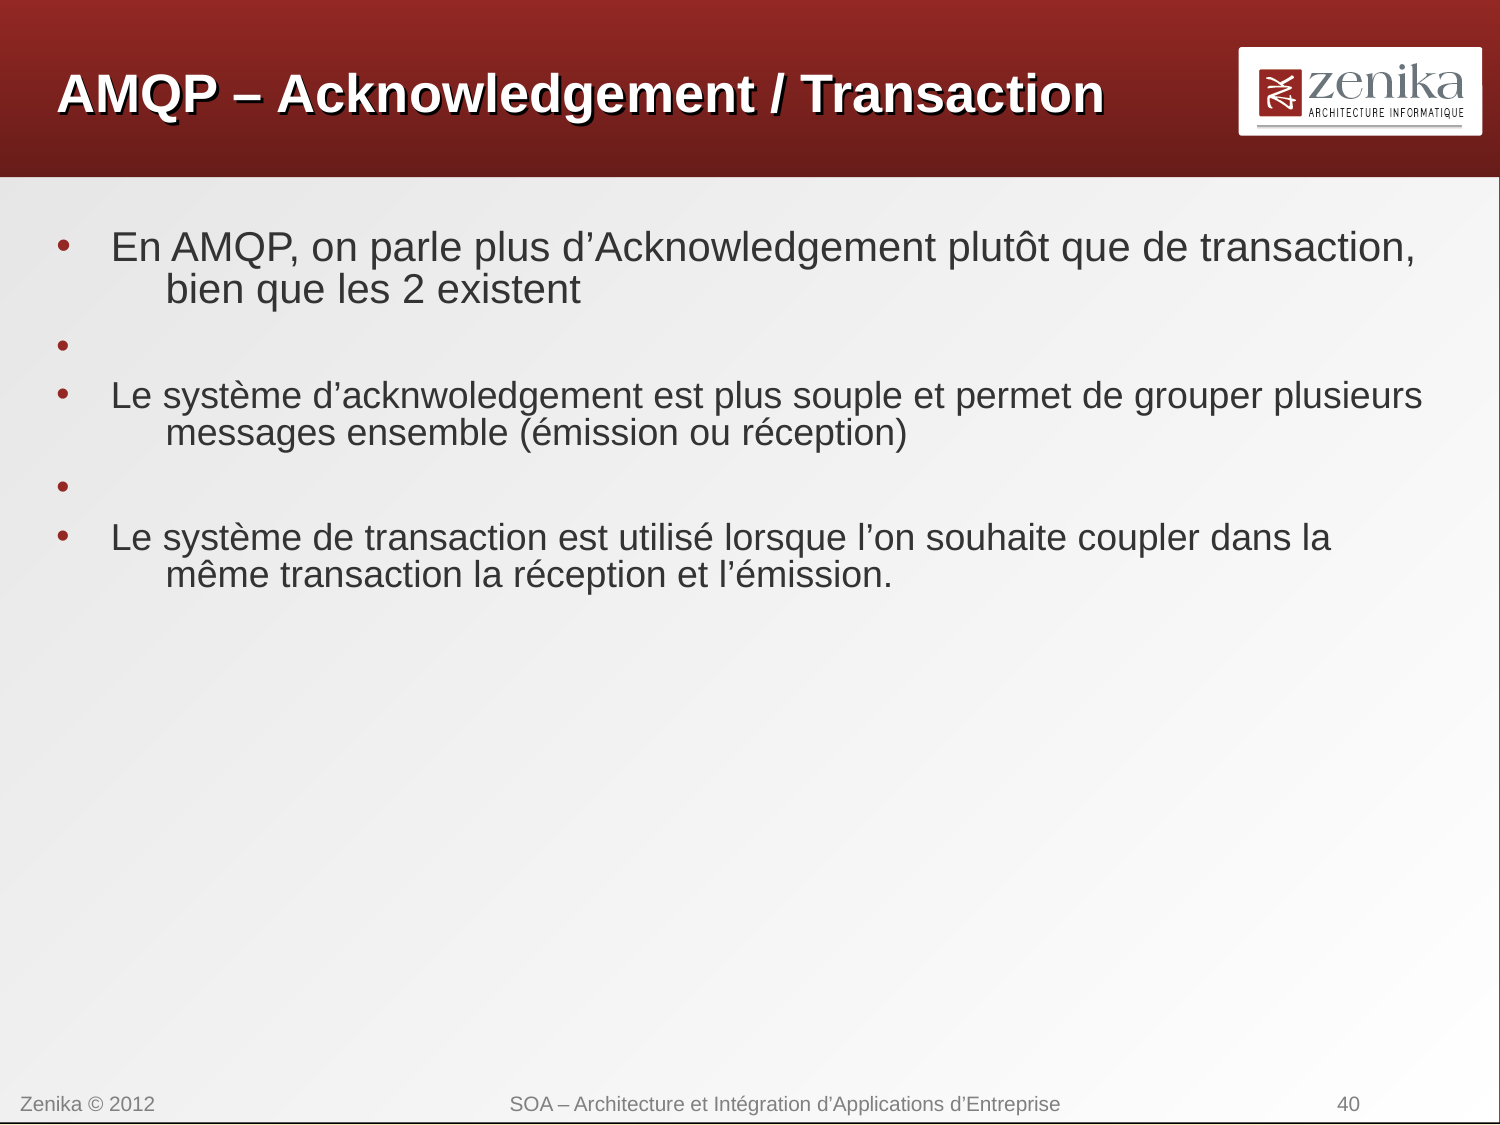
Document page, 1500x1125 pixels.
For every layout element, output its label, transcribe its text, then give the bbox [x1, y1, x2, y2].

text_box AMQP – Acknowledgement / Transaction [41, 16, 1223, 178]
text_box En AMQP, on parle plus d’Acknowledgement plutôt que de transaction, bien que les 2 existent Le système d’acknwoledgement est plus souple et permet de grouper plusieurs messages ensemble (émission ou réception) Le système de transaction est utilisé lorsque l’on souhaite coupler dans la même transaction la réception et l’émission. [41, 221, 1452, 1031]
